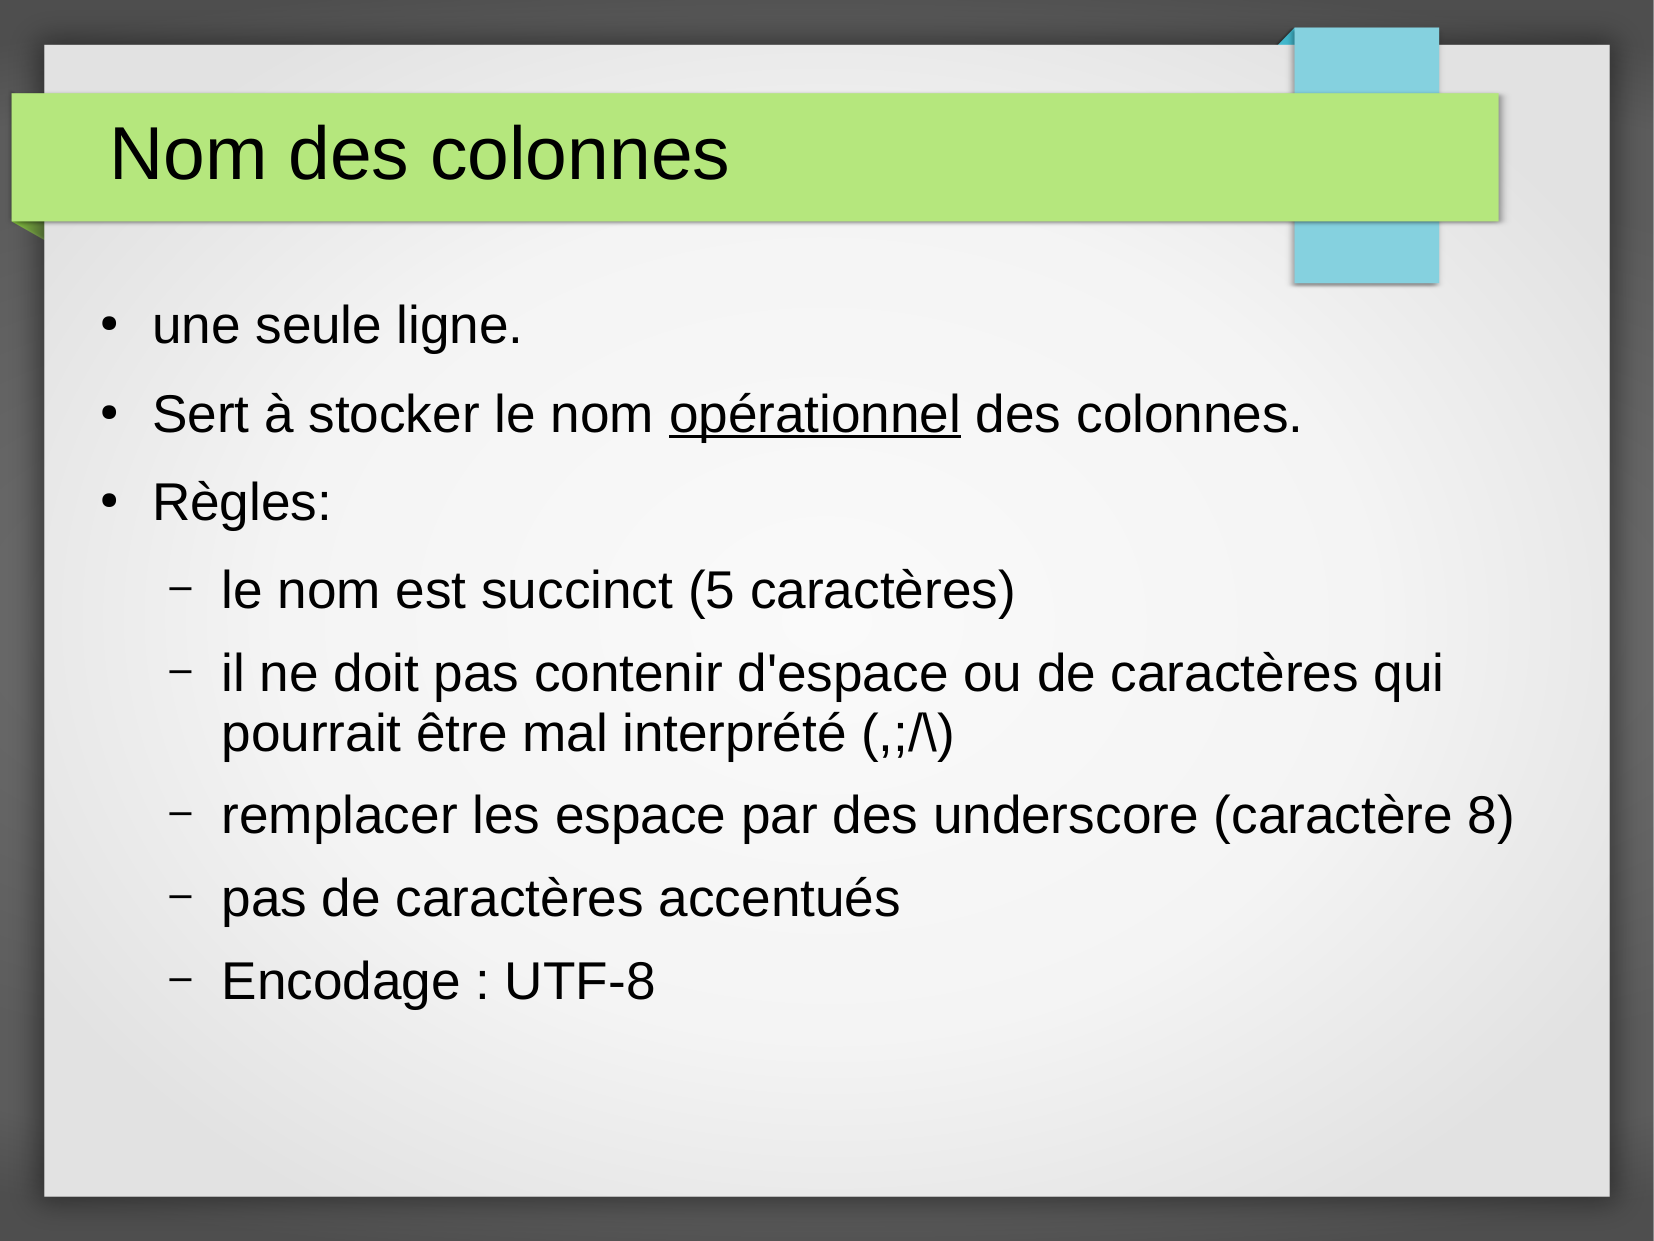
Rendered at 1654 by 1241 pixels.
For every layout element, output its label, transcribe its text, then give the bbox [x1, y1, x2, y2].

title Nom des colonnes [82, 94, 1264, 213]
picture [0, 0, 1654, 1241]
list une seule ligne. Sert à stocker le nom opérationnel des colonnes. Règles: le nom est succinct (5 caractères) il ne doit pas contenir d'espace ou de caractères qui pourrait être mal interprété (,;/\) remplacer les espace par des underscore (caractère 8) pas de caractères accentués Encodage : UTF-8 [82, 295, 1571, 1015]
